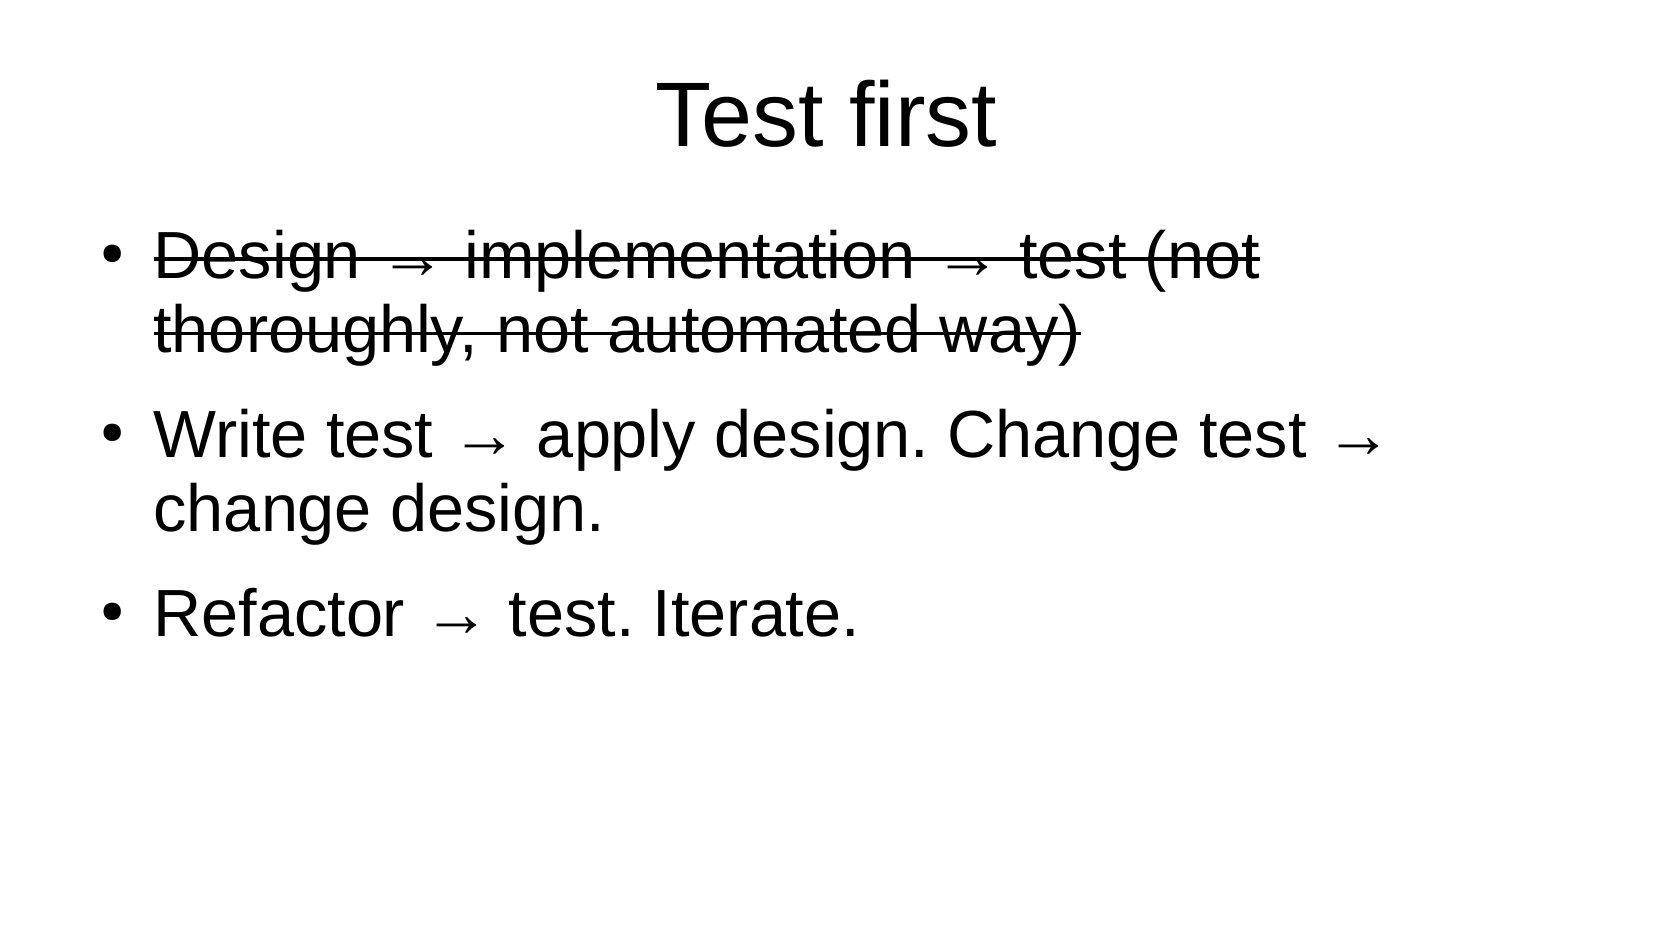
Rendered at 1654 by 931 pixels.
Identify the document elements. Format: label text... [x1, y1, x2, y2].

title Test first [82, 37, 1571, 193]
list Design → implementation → test (not thoroughly, not automated way) Write test → apply design. Change test → change design. Refactor → test. Iterate. [82, 217, 1571, 758]
